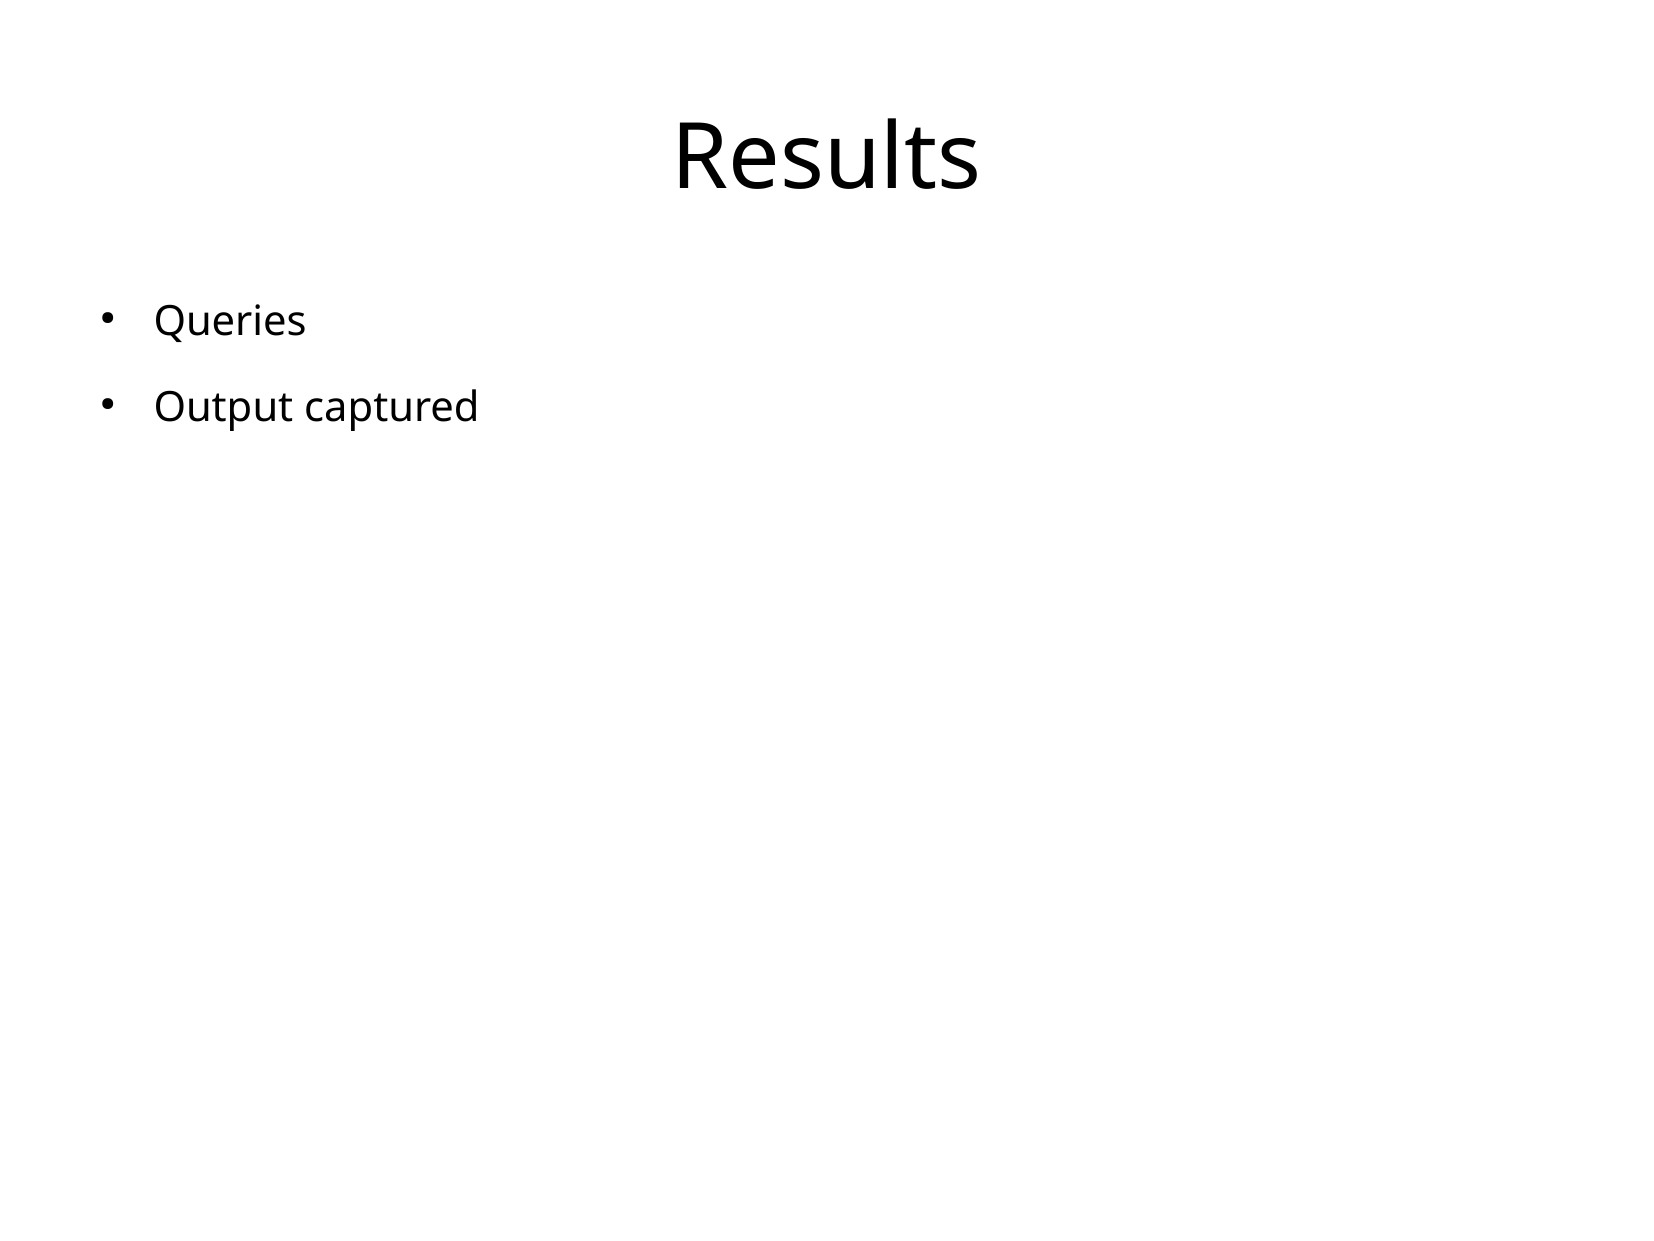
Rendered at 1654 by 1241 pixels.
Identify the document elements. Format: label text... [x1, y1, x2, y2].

title Results [82, 49, 1571, 257]
list Queries Output captured [82, 290, 1571, 1010]
